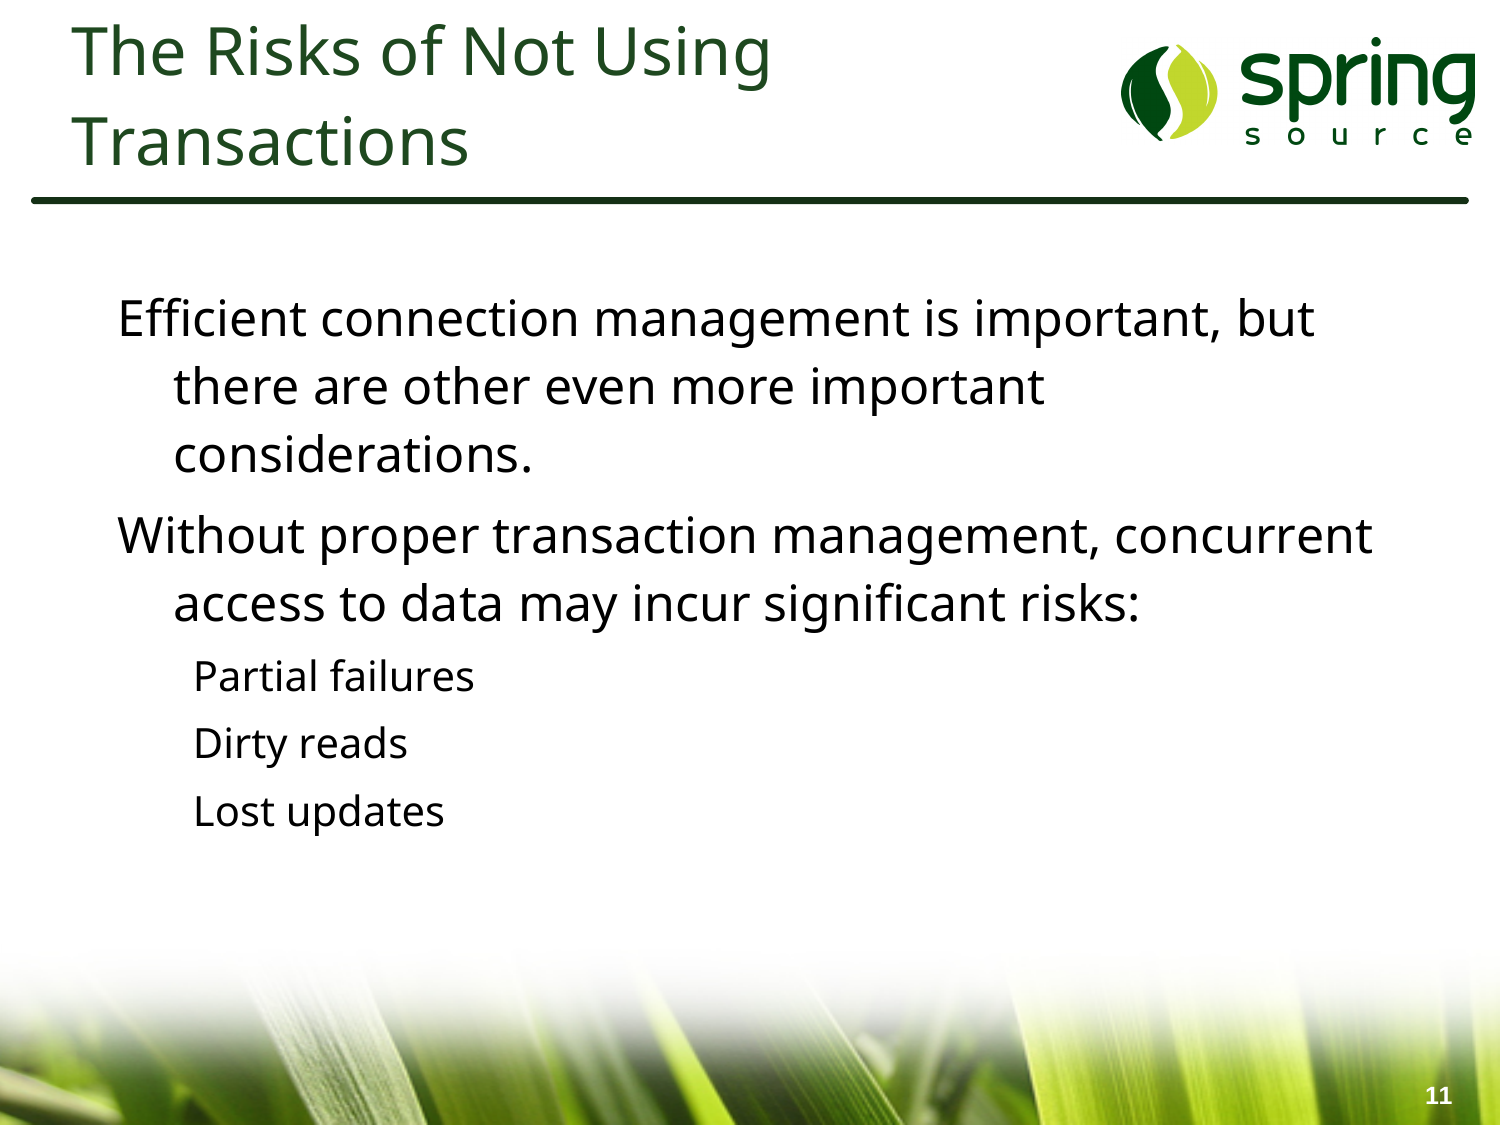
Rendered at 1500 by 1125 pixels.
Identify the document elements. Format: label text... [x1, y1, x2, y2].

title The Risks of Not Using Transactions [56, 5, 1089, 184]
list Efficient connection management is important, but there are other even more important considerations. Without proper transaction management, concurrent access to data may incur significant risks: Partial failures Dirty reads Lost updates [103, 275, 1394, 938]
picture [0, 944, 1500, 1125]
picture [1121, 37, 1475, 145]
